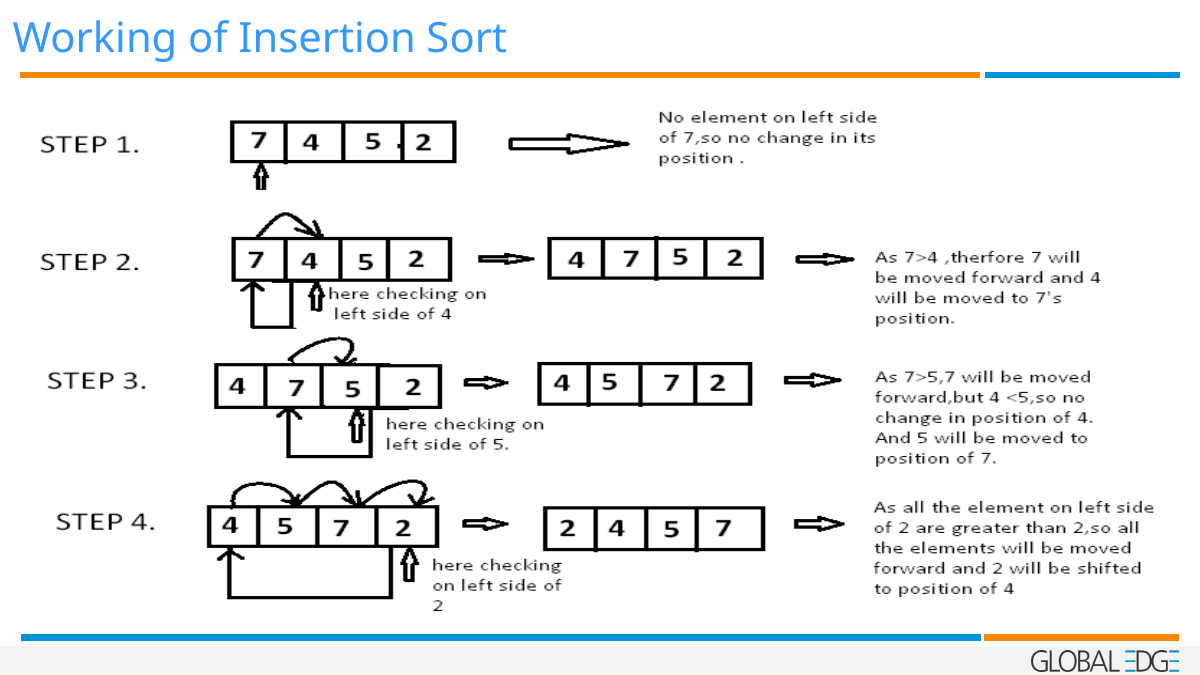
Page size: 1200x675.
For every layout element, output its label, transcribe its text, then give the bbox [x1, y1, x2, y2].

picture [1031, 650, 1179, 672]
picture [11, 82, 1191, 626]
title Working of Insertion Sort [12, 9, 1088, 63]
